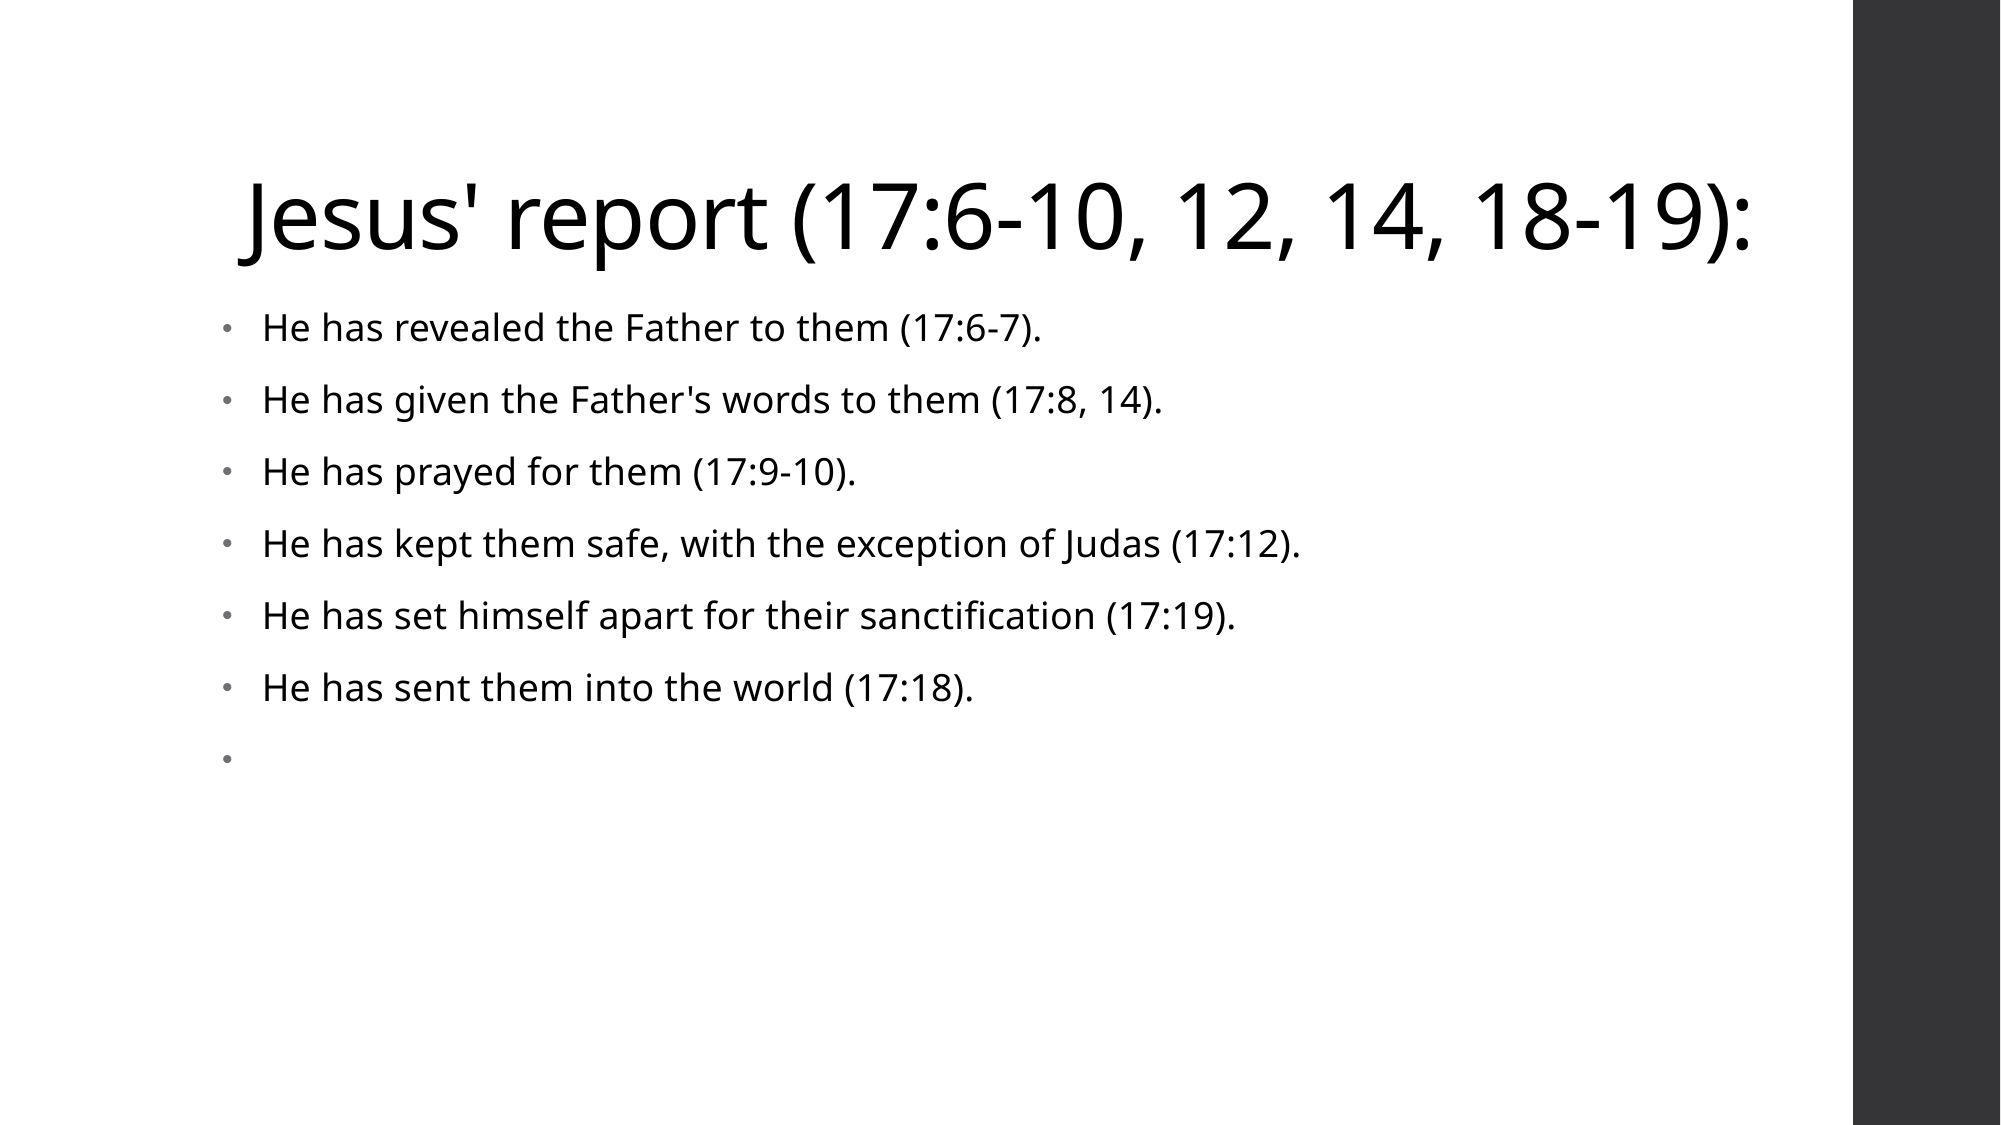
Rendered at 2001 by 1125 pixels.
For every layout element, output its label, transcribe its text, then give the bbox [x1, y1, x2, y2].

title Jesus' report (17:6-10, 12, 14, 18-19): [206, 60, 1797, 278]
list He has revealed the Father to them (17:6-7). He has given the Father's words to them (17:8, 14). He has prayed for them (17:9-10). He has kept them safe, with the exception of Judas (17:12). He has set himself apart for their sanctification (17:19). He has sent them into the world (17:18). [206, 299, 1617, 1014]
